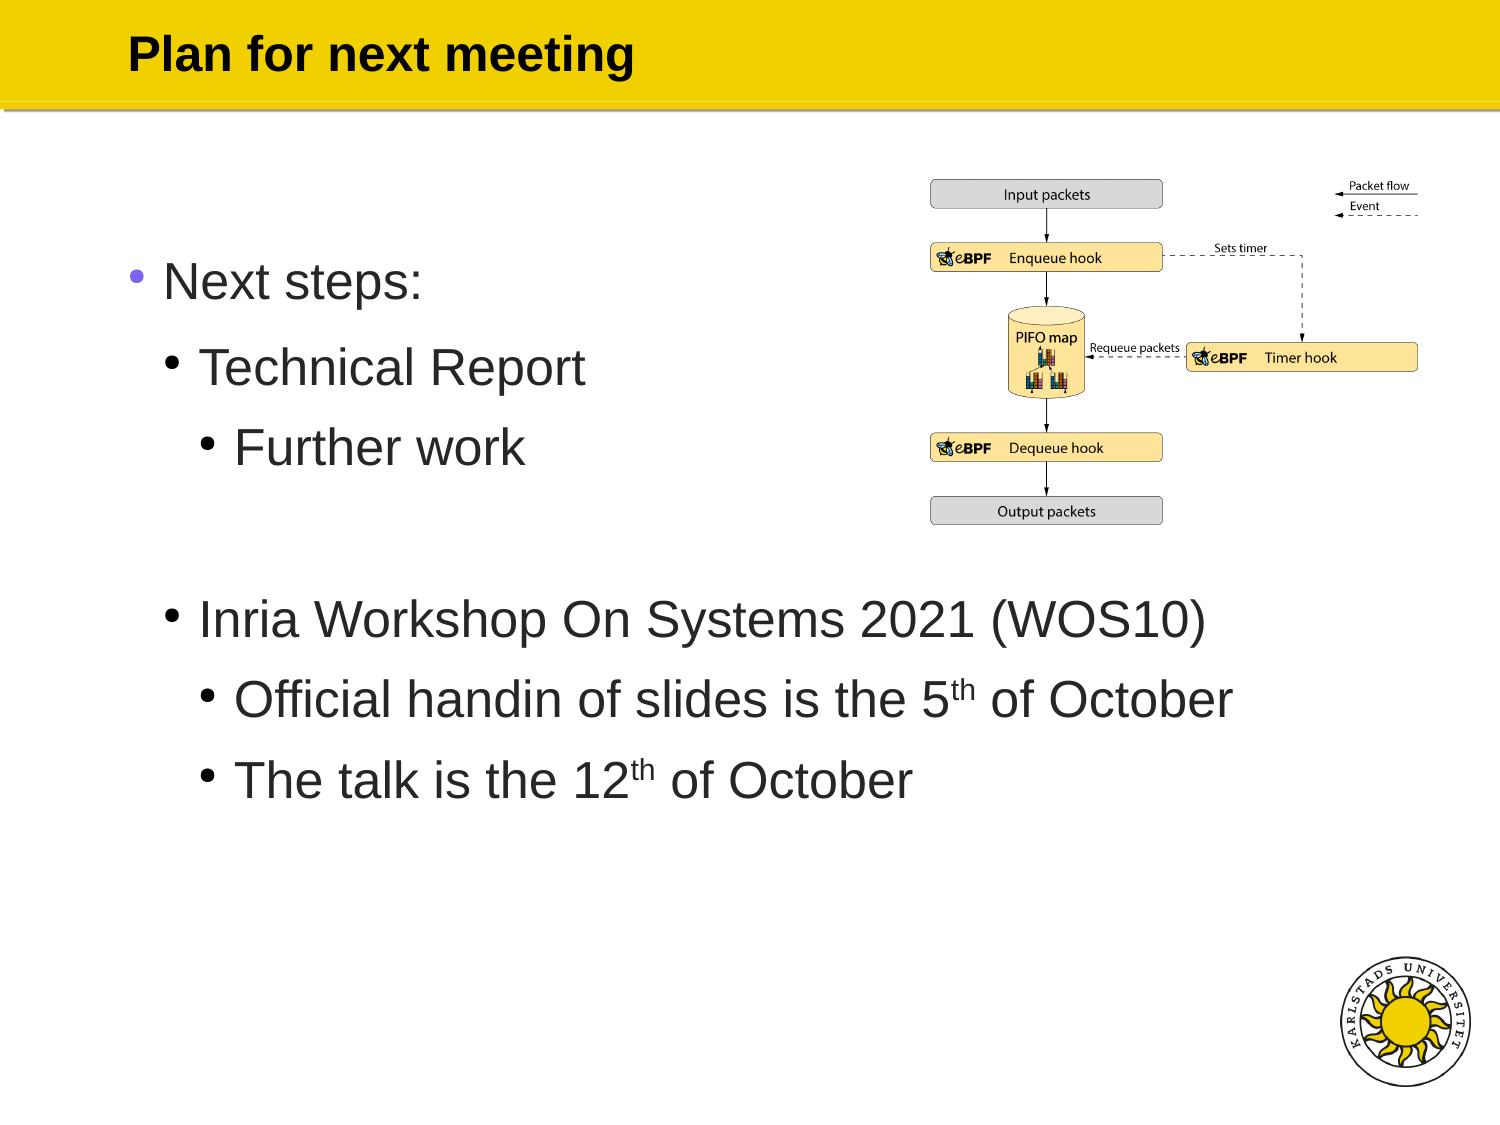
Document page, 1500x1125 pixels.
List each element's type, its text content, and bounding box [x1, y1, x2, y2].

picture [930, 179, 1418, 526]
title Plan for next meeting [112, 0, 1388, 102]
picture [1340, 970, 1471, 1095]
list Next steps: Technical Report Further work Inria Workshop On Systems 2021 (WOS10) Official handin of slides is the 5th of October The talk is the 12th of October [112, 166, 1486, 970]
